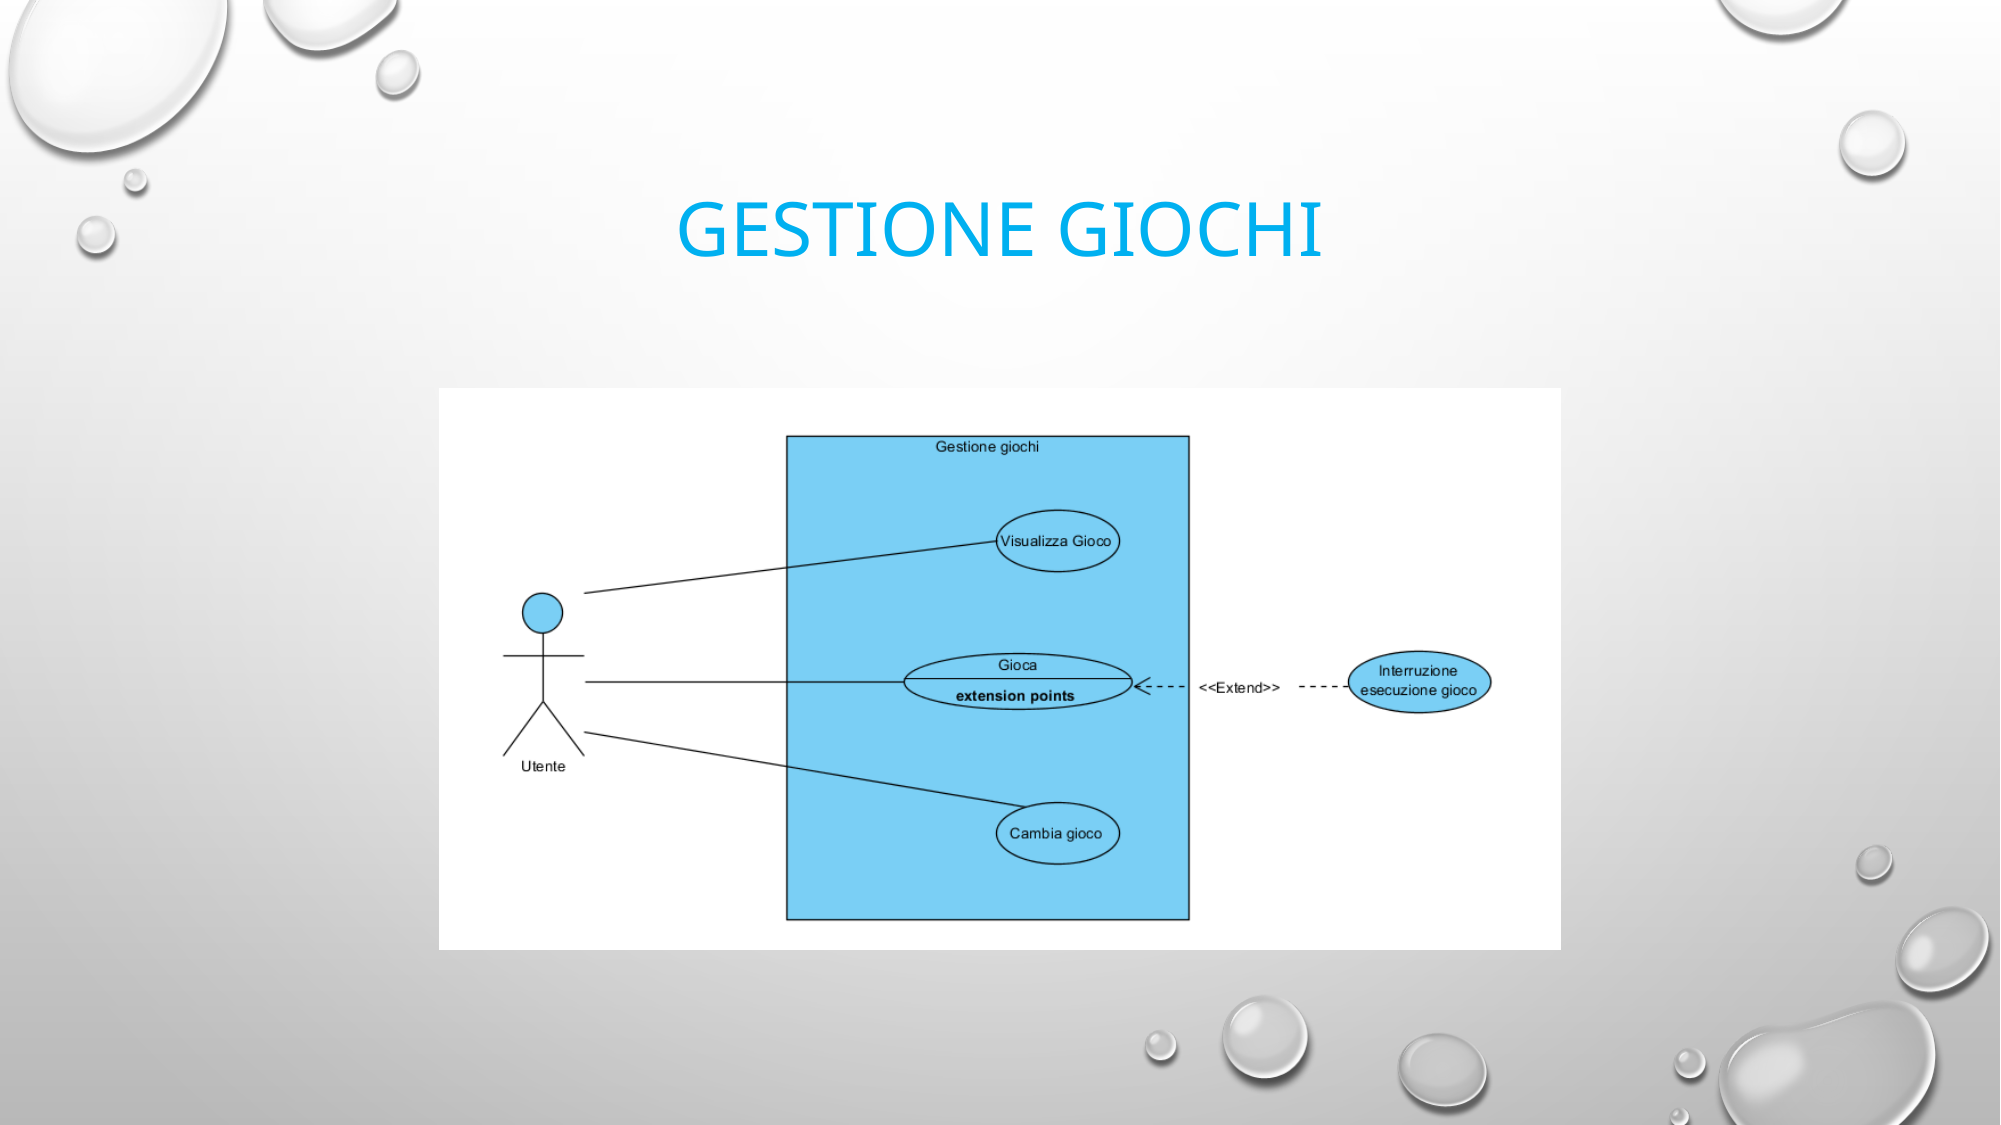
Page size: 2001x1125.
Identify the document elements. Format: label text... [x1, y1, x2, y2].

picture [439, 388, 1561, 951]
title Gestione giochi [149, 101, 1851, 364]
